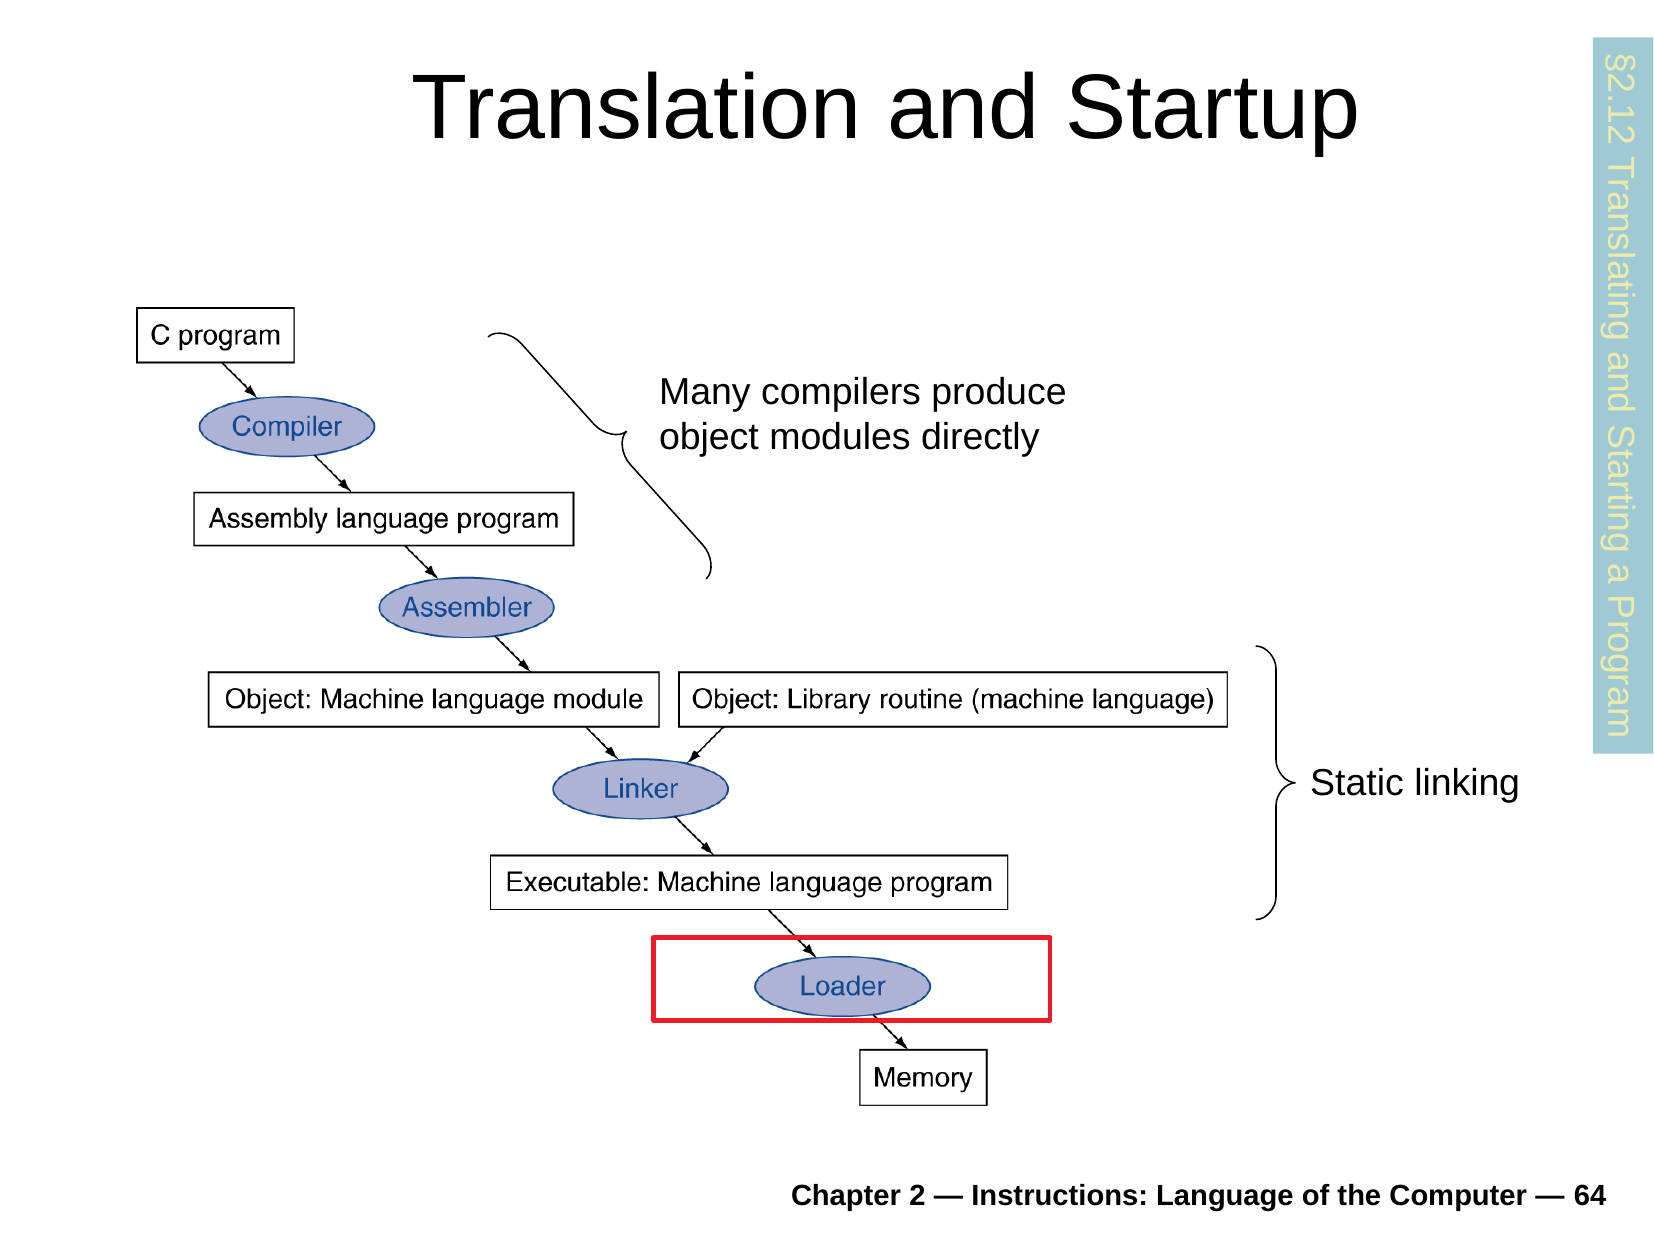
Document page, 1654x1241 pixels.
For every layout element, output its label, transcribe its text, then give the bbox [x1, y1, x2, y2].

picture [136, 307, 1228, 1106]
text_box Static linking [1295, 750, 1577, 811]
text_box Many compilers produce object modules directly [644, 359, 1140, 466]
title Translation and Startup [123, 26, 1618, 165]
text_box §2.12 Translating and Starting a Program [1592, 37, 1654, 754]
text_box Chapter 2 — Instructions: Language of the Computer — <number> [305, 1153, 1622, 1219]
